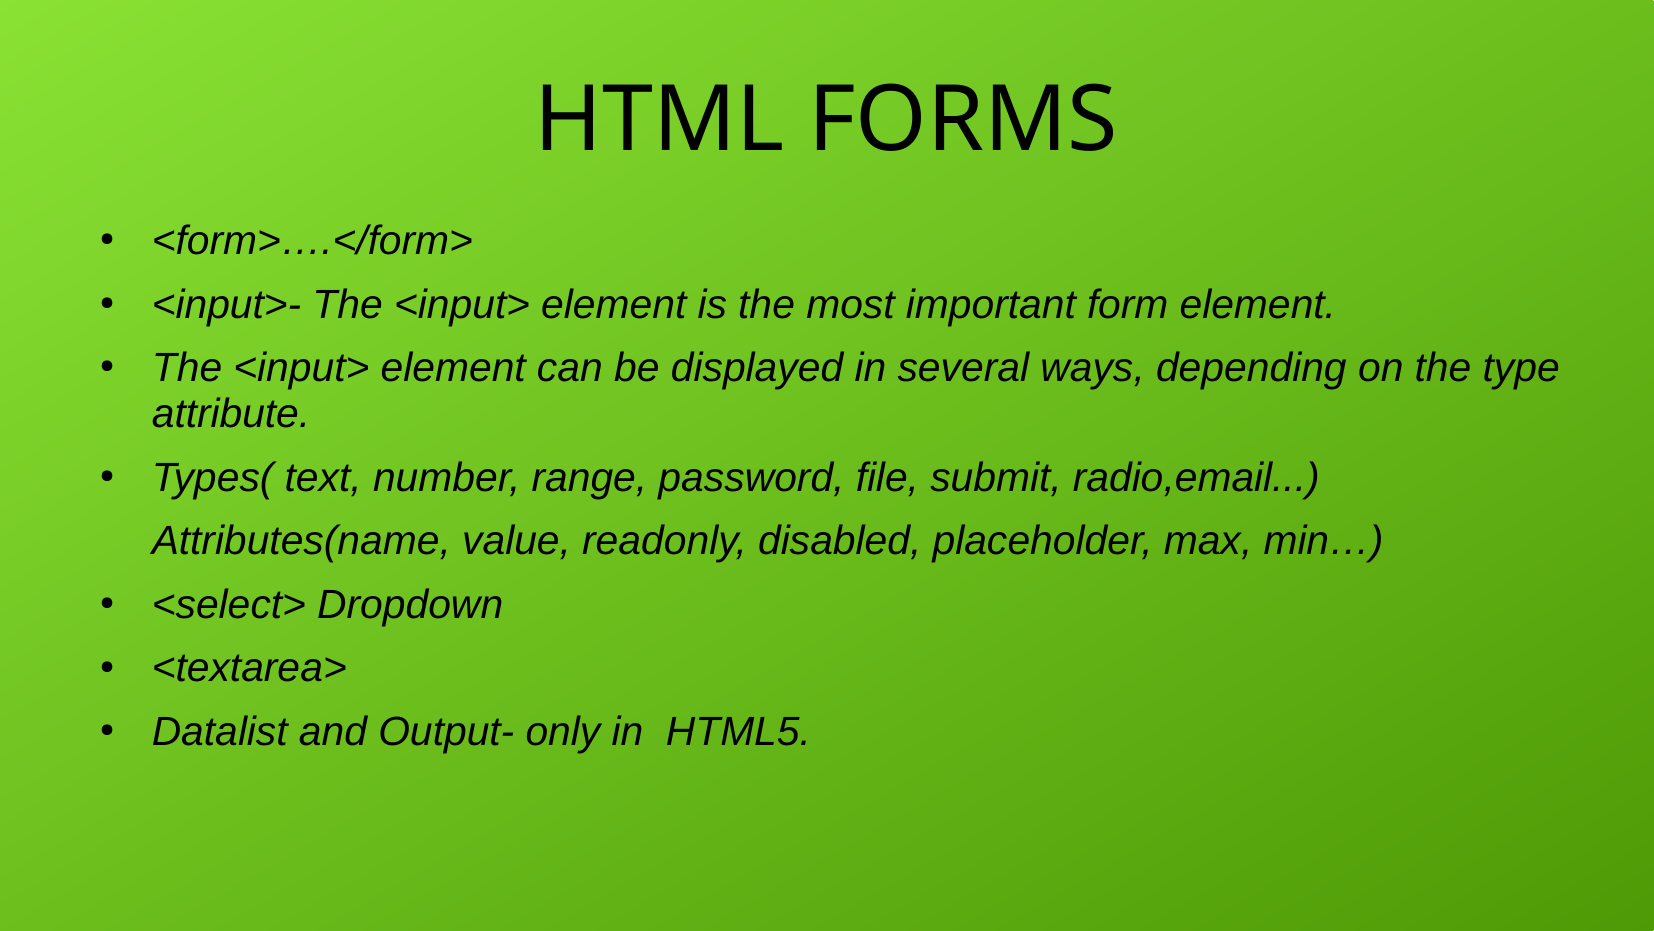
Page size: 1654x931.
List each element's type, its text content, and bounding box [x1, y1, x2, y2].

title HTML FORMS [82, 36, 1571, 193]
list <form>….</form> <input>- The <input> element is the most important form element. The <input> element can be displayed in several ways, depending on the type attribute. Types( text, number, range, password, file, submit, radio,email...) Attributes(name, value, readonly, disabled, placeholder, max, min…) <select> Dropdown <textarea> Datalist and Output- only in HTML5. [82, 217, 1571, 757]
